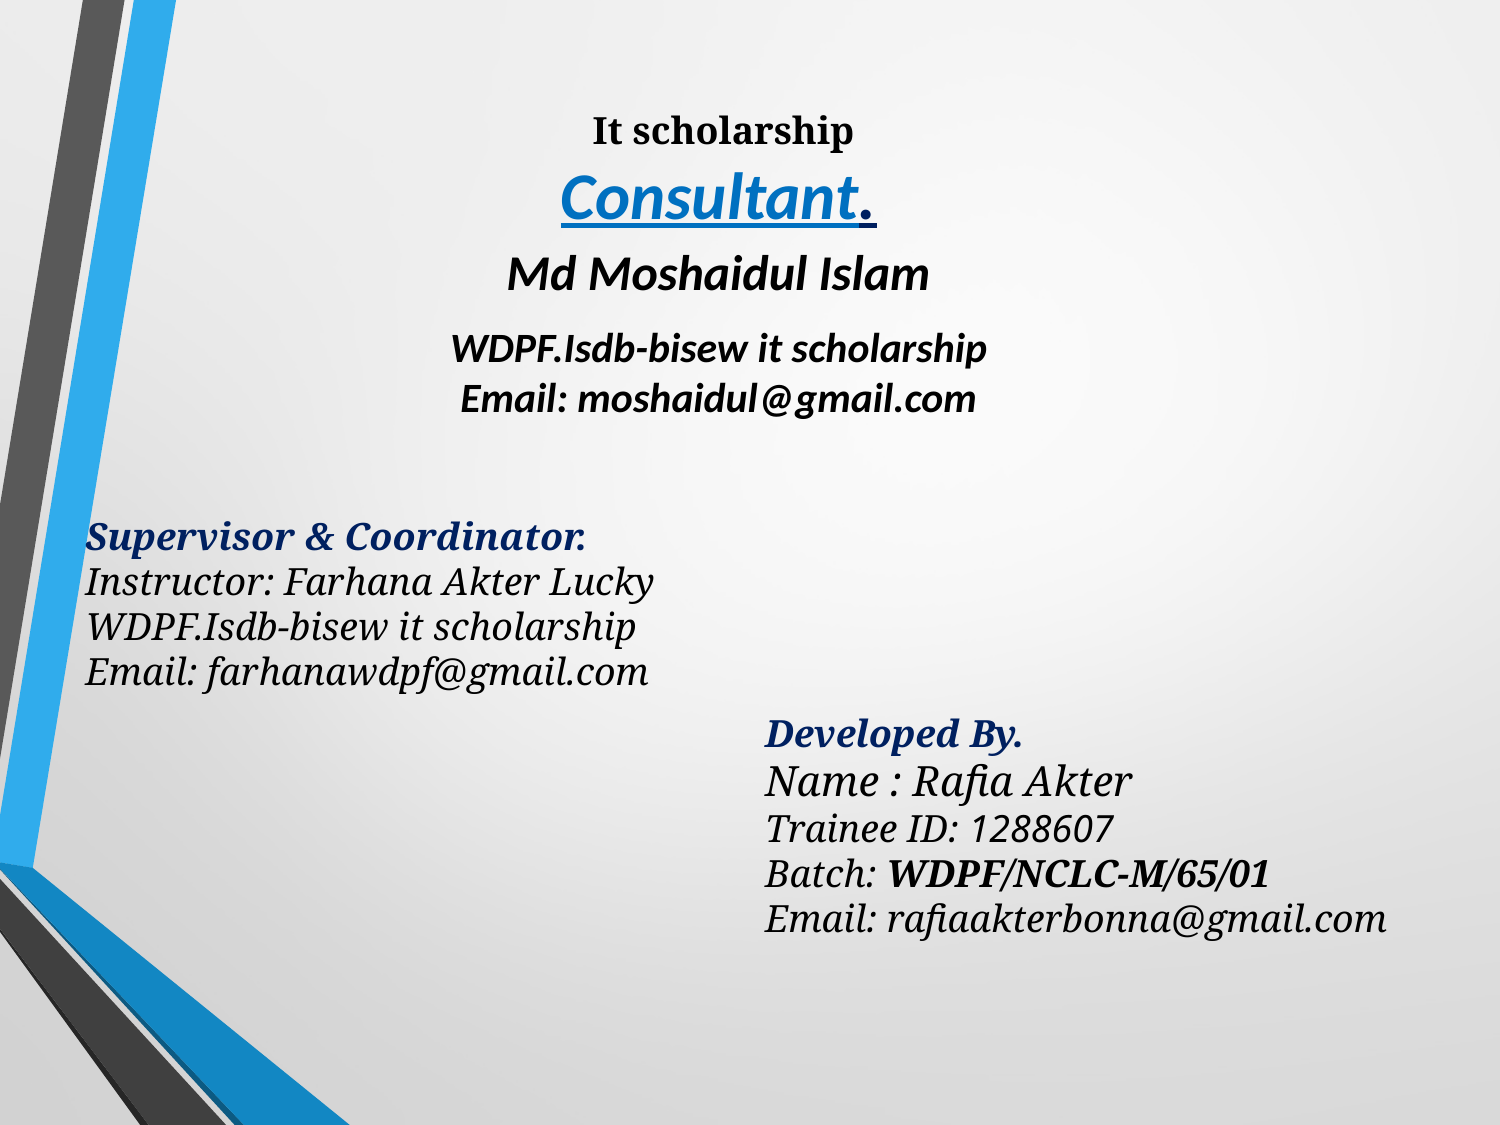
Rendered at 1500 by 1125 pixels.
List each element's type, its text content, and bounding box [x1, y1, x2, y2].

text_box Developed By. Name : Rafia Akter Trainee ID: 1288607 Batch: WDPF/NCLC-M/65/01 Email: rafiaakterbonna@gmail.com [750, 703, 1500, 948]
text_box Supervisor & Coordinator. Instructor: Farhana Akter Lucky WDPF.Isdb-bisew it scholarship Email: farhanawdpf@gmail.com [70, 506, 670, 701]
text_box It scholarship Consultant. Md Moshaidul Islam WDPF.Isdb-bisew it scholarship Email: moshaidul@gmail.com [425, 100, 1013, 486]
